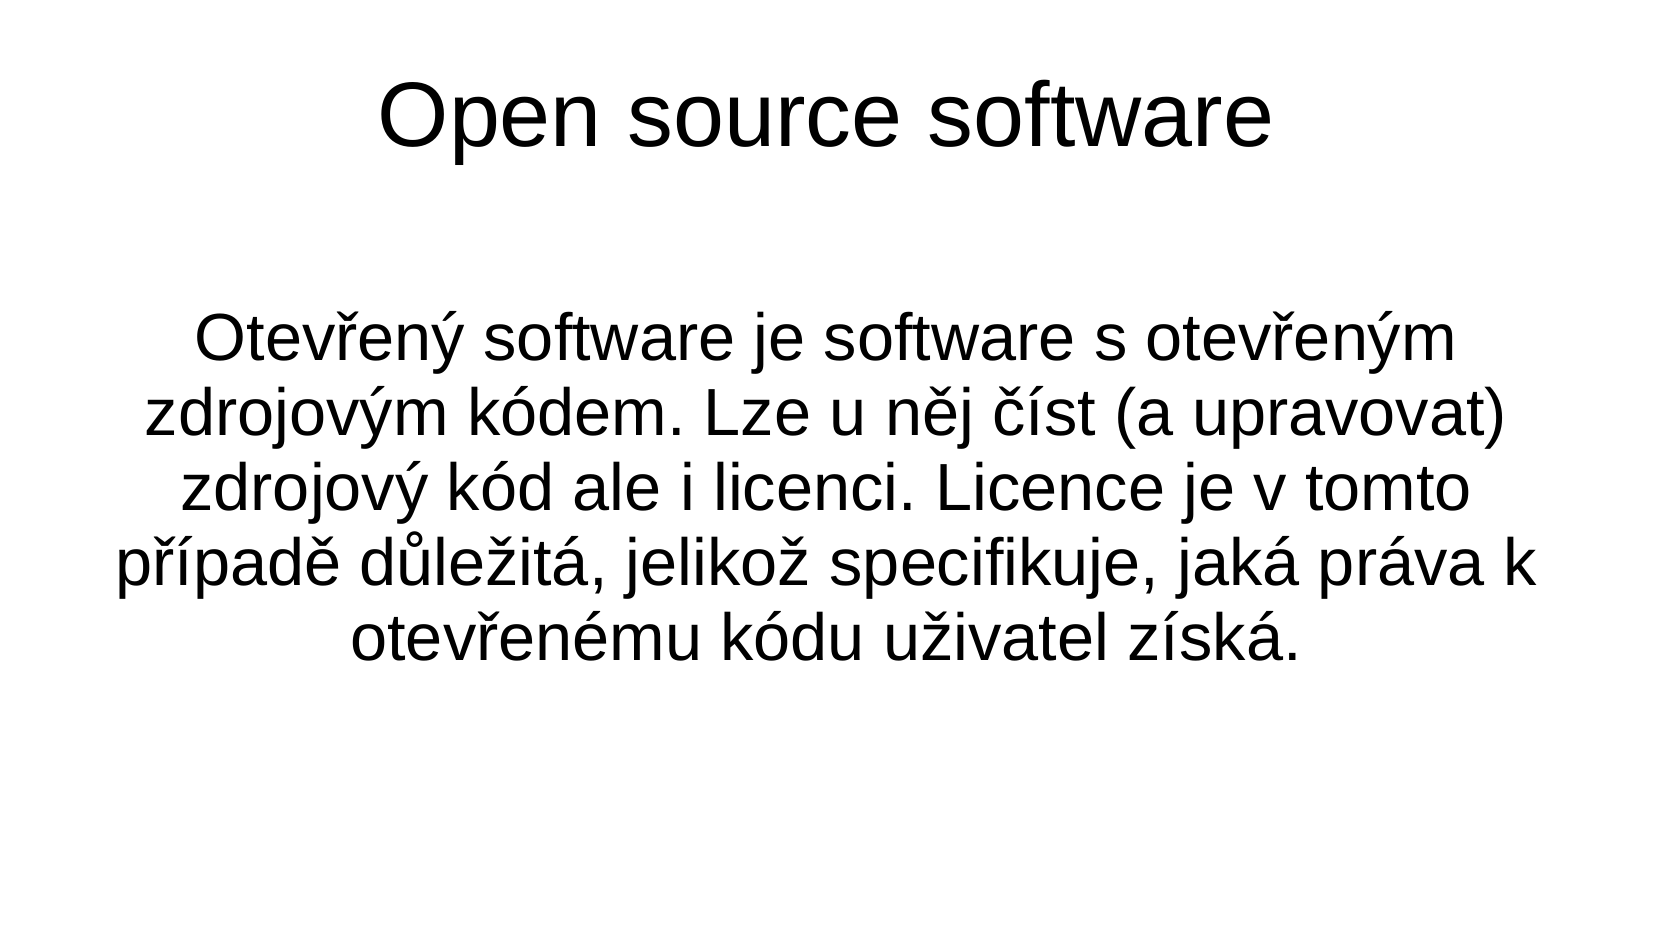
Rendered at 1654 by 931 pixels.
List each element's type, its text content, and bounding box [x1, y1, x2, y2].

title Open source software [82, 37, 1571, 193]
subtitle Otevřený software je software s otevřeným zdrojovým kódem. Lze u něj číst (a upravovat) zdrojový kód ale i licenci. Licence je v tomto případě důležitá, jelikož specifikuje, jaká práva k otevřenému kódu uživatel získá. [82, 217, 1571, 758]
